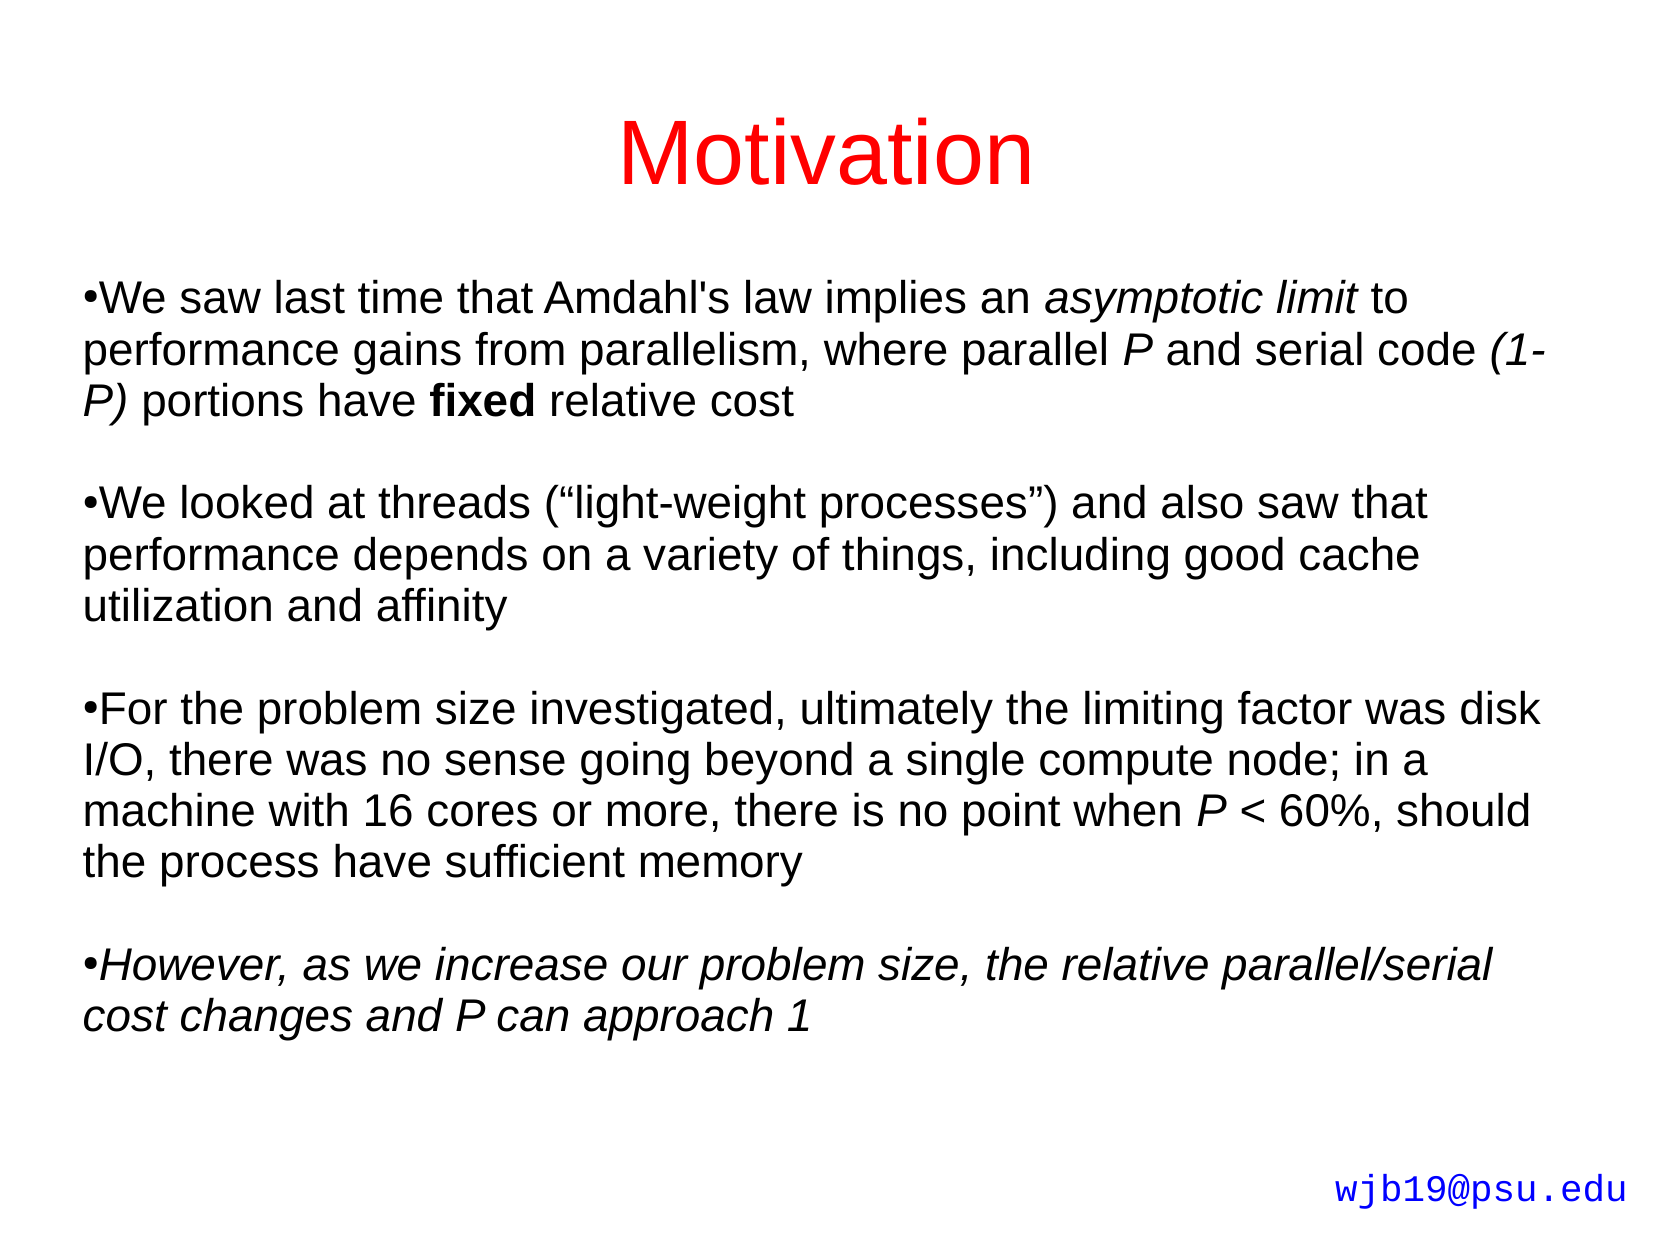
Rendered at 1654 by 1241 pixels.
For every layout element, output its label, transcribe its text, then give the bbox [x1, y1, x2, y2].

text_box wjb19@psu.edu [1320, 1162, 1643, 1220]
subtitle We saw last time that Amdahl's law implies an asymptotic limit to performance gains from parallelism, where parallel P and serial code (1-P) portions have fixed relative cost We looked at threads (“light-weight processes”) and also saw that performance depends on a variety of things, including good cache utilization and affinity For the problem size investigated, ultimately the limiting factor was disk I/O, there was no sense going beyond a single compute node; in a machine with 16 cores or more, there is no point when P < 60%, should the process have sufficient memory However, as we increase our problem size, the relative parallel/serial cost changes and P can approach 1 [82, 272, 1571, 1091]
title Motivation [82, 49, 1571, 257]
